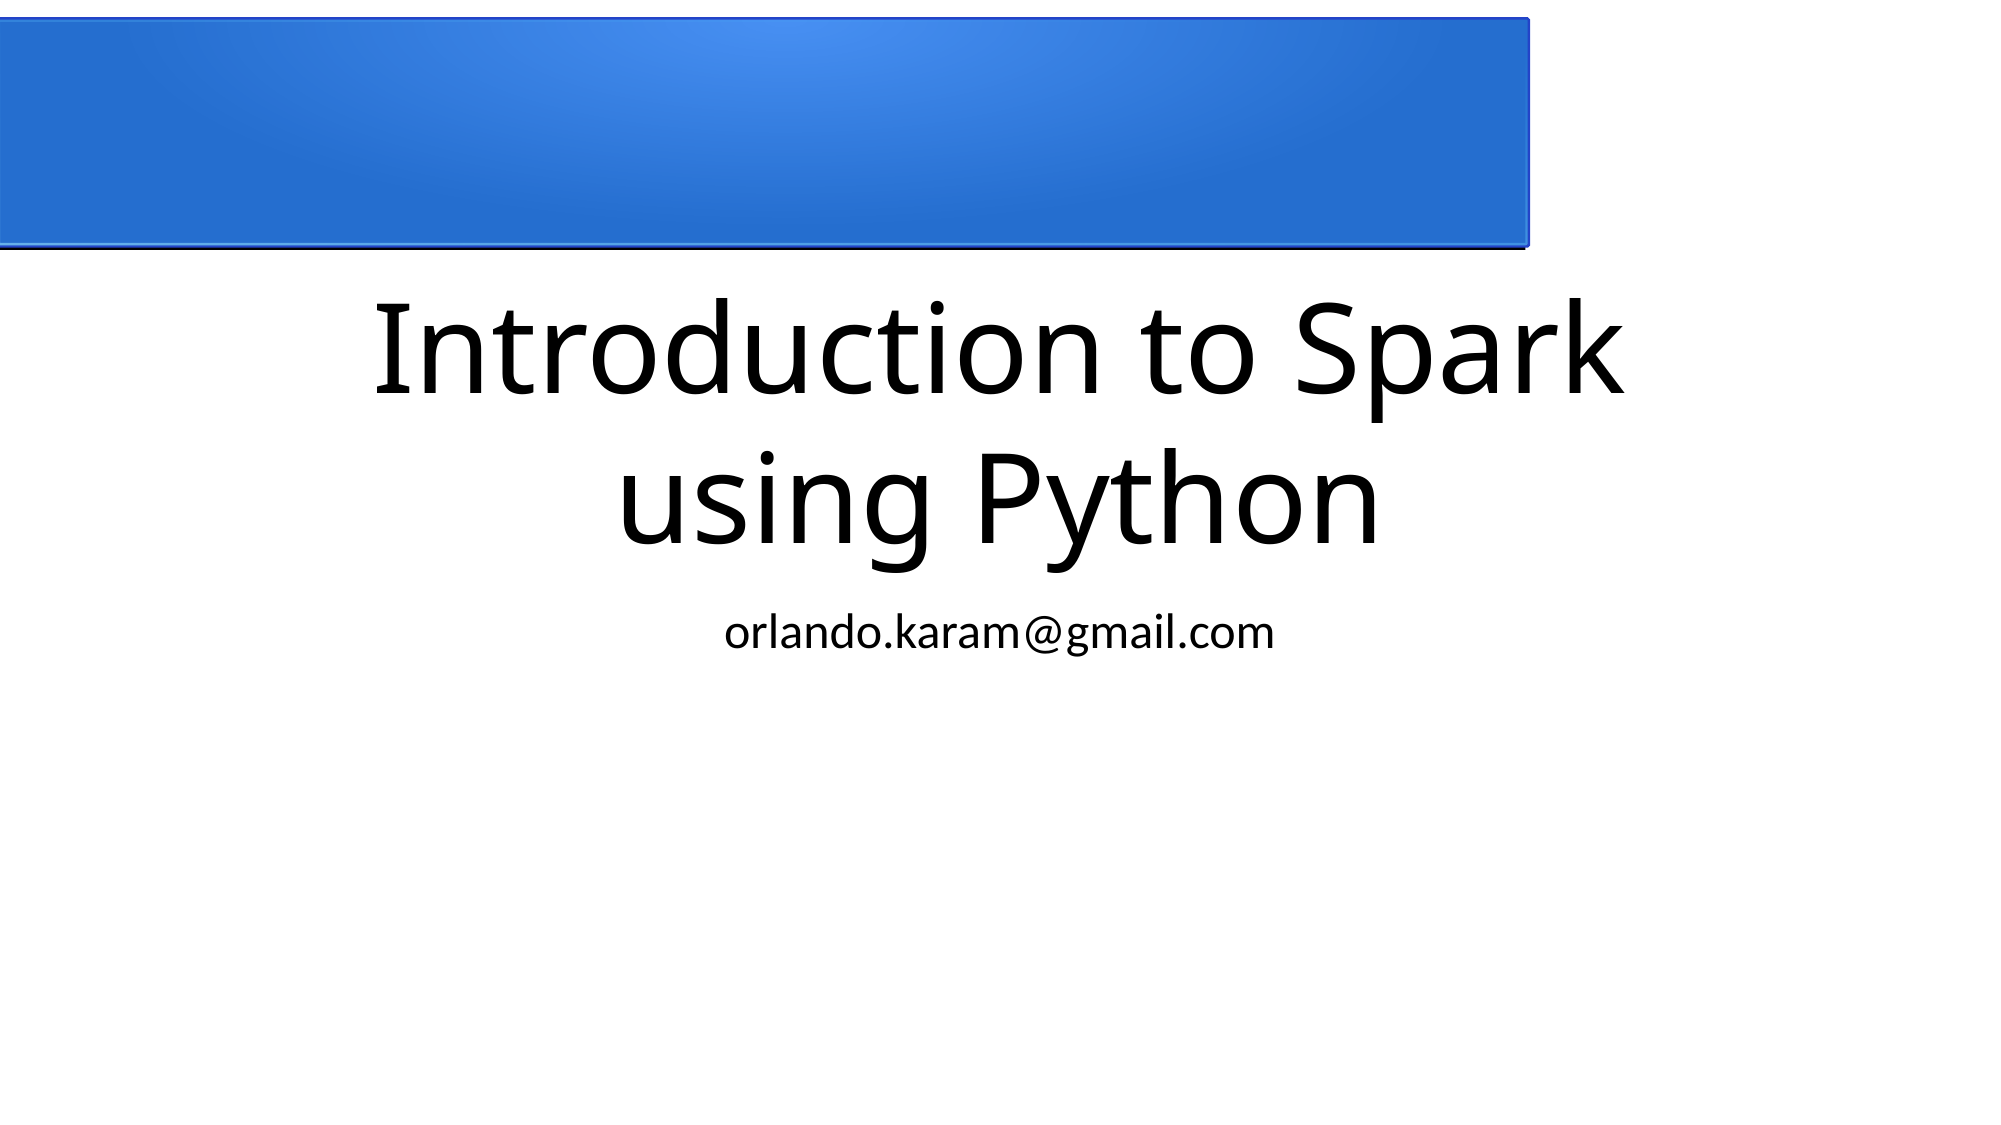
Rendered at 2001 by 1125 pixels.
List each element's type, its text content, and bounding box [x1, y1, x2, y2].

subtitle orlando.karam@gmail.com [249, 590, 1750, 863]
title Introduction to Spark using Python [249, 184, 1750, 576]
